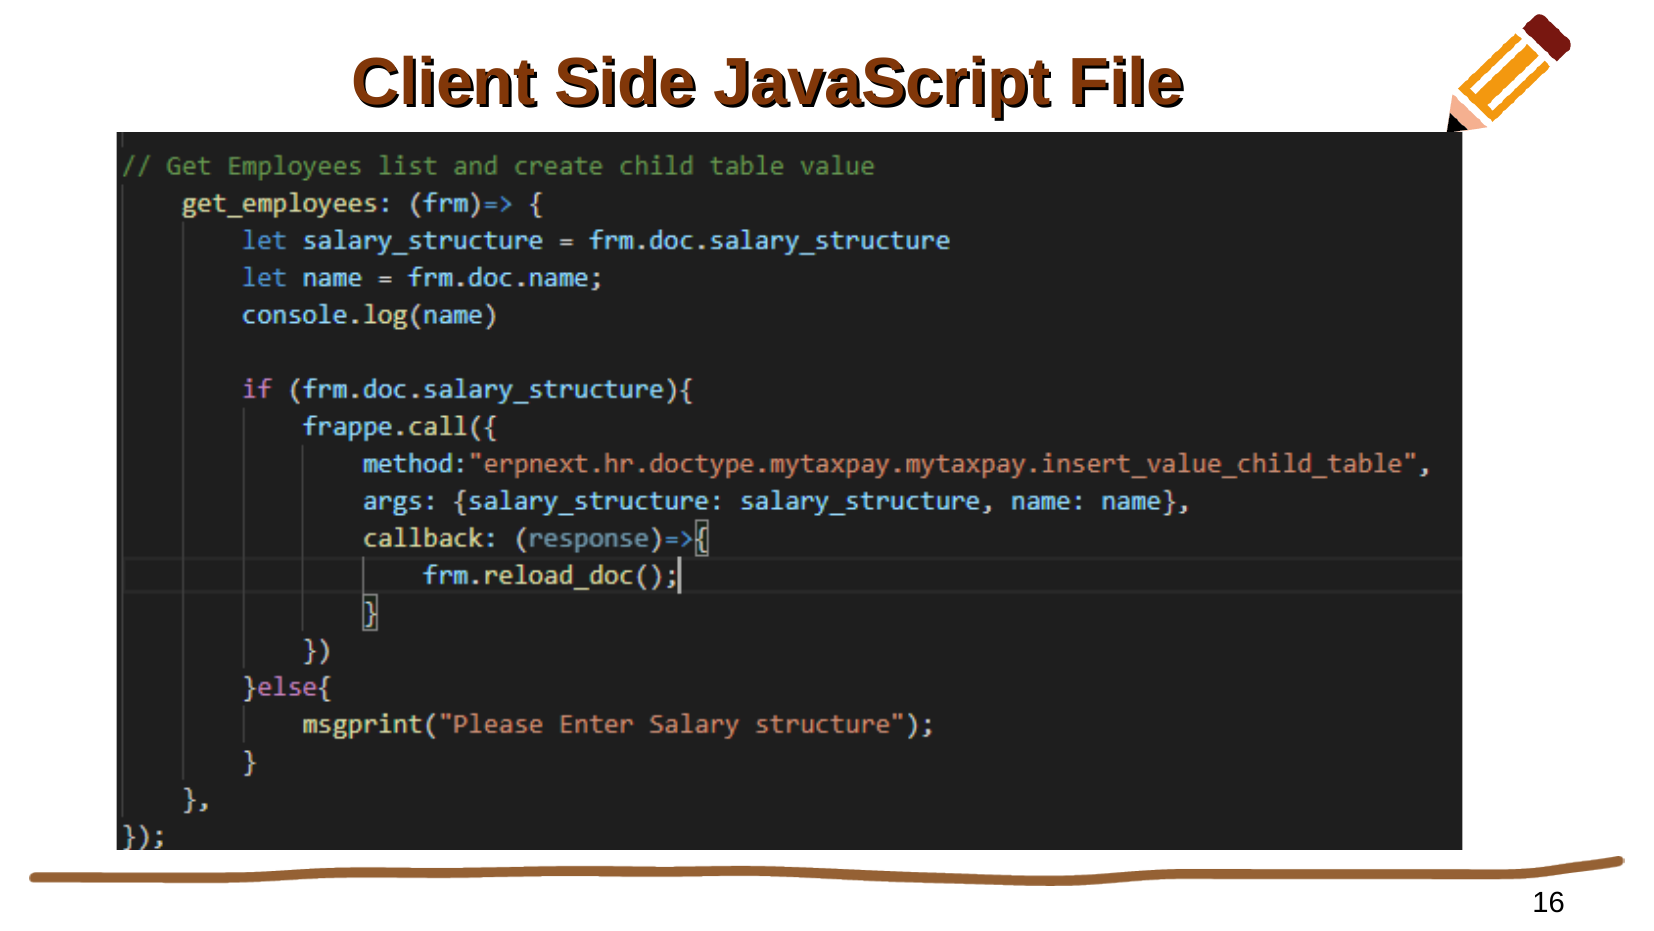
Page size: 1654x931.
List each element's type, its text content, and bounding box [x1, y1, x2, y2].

picture [116, 14, 1571, 850]
picture [29, 856, 1625, 886]
title Client Side JavaScript File [88, 29, 1447, 133]
